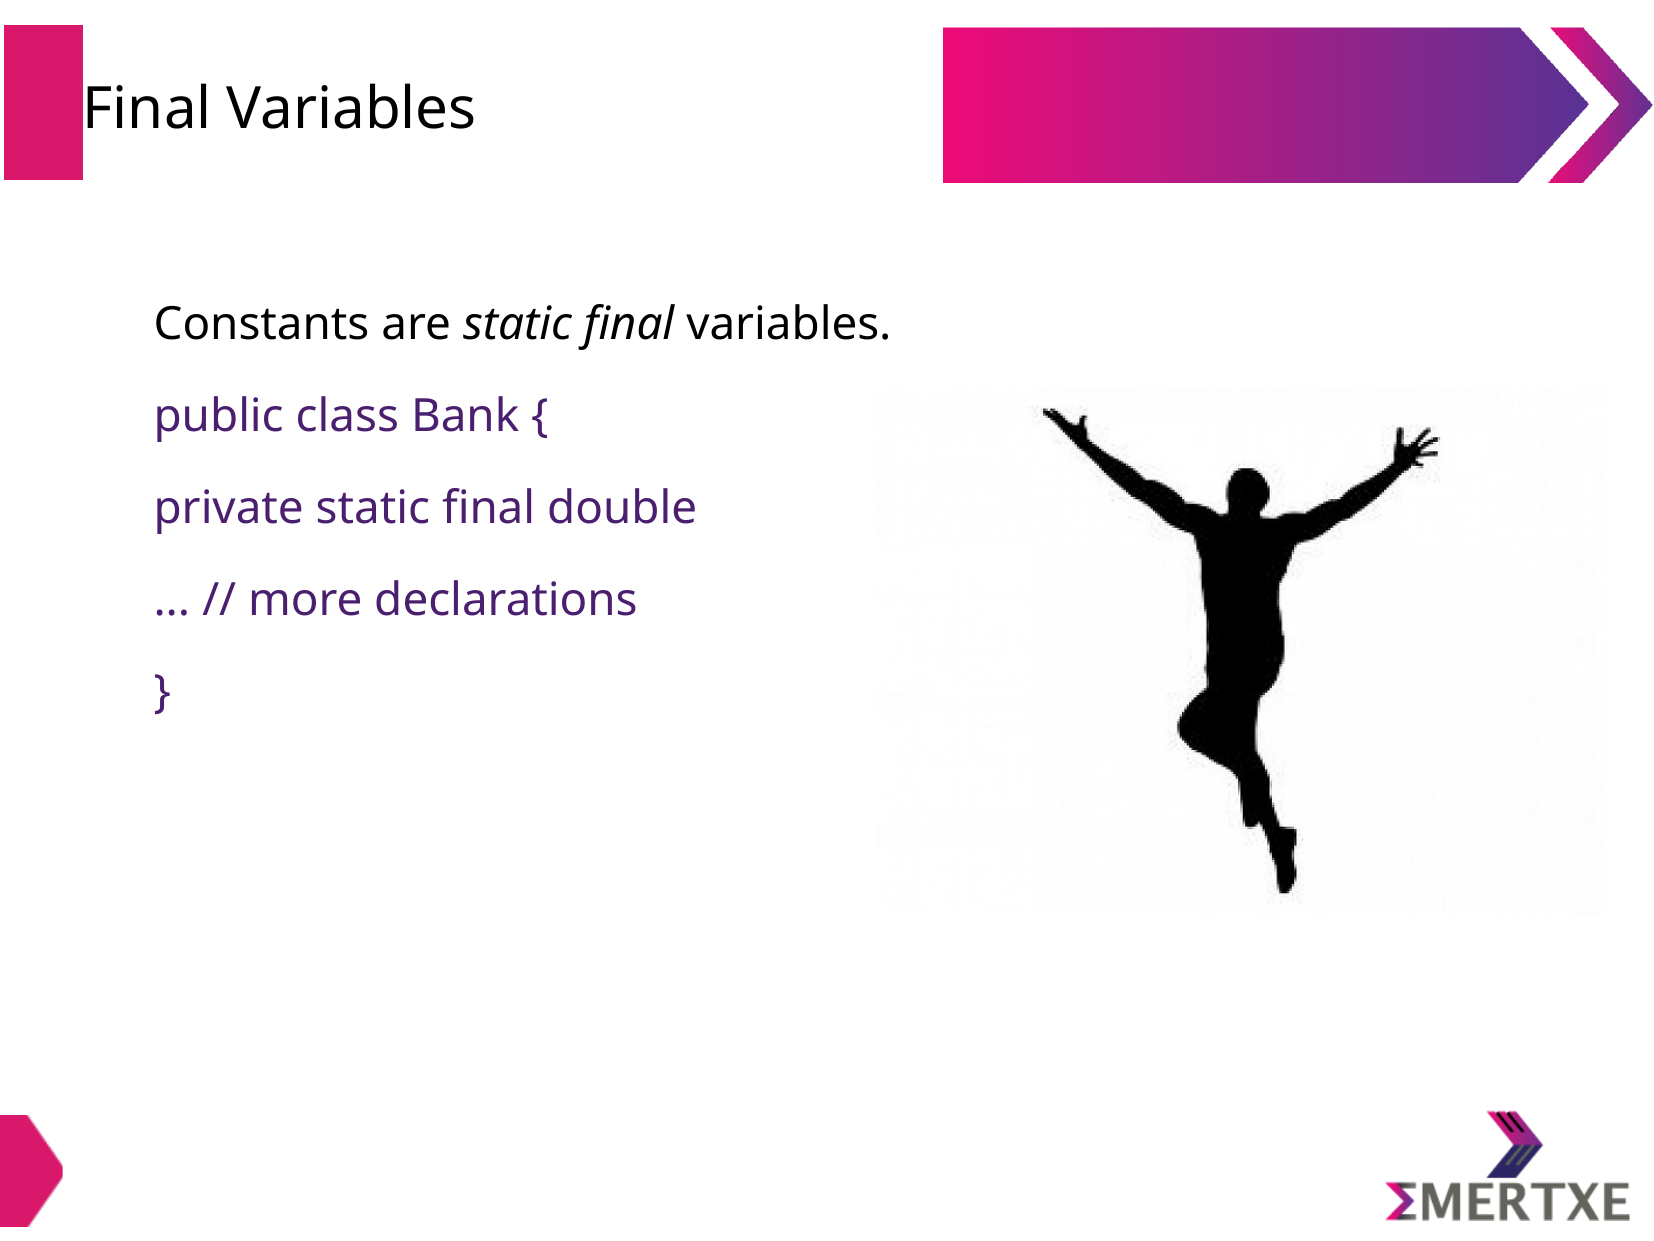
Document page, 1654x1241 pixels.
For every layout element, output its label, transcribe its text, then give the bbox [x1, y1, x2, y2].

picture [1385, 1107, 1631, 1221]
title Final Variables [82, 2, 1571, 210]
picture [1571, 27, 1653, 183]
list Constants are static final variables. public class Bank { private static final double ... // more declarations } [82, 290, 1571, 1010]
picture [875, 387, 1606, 916]
